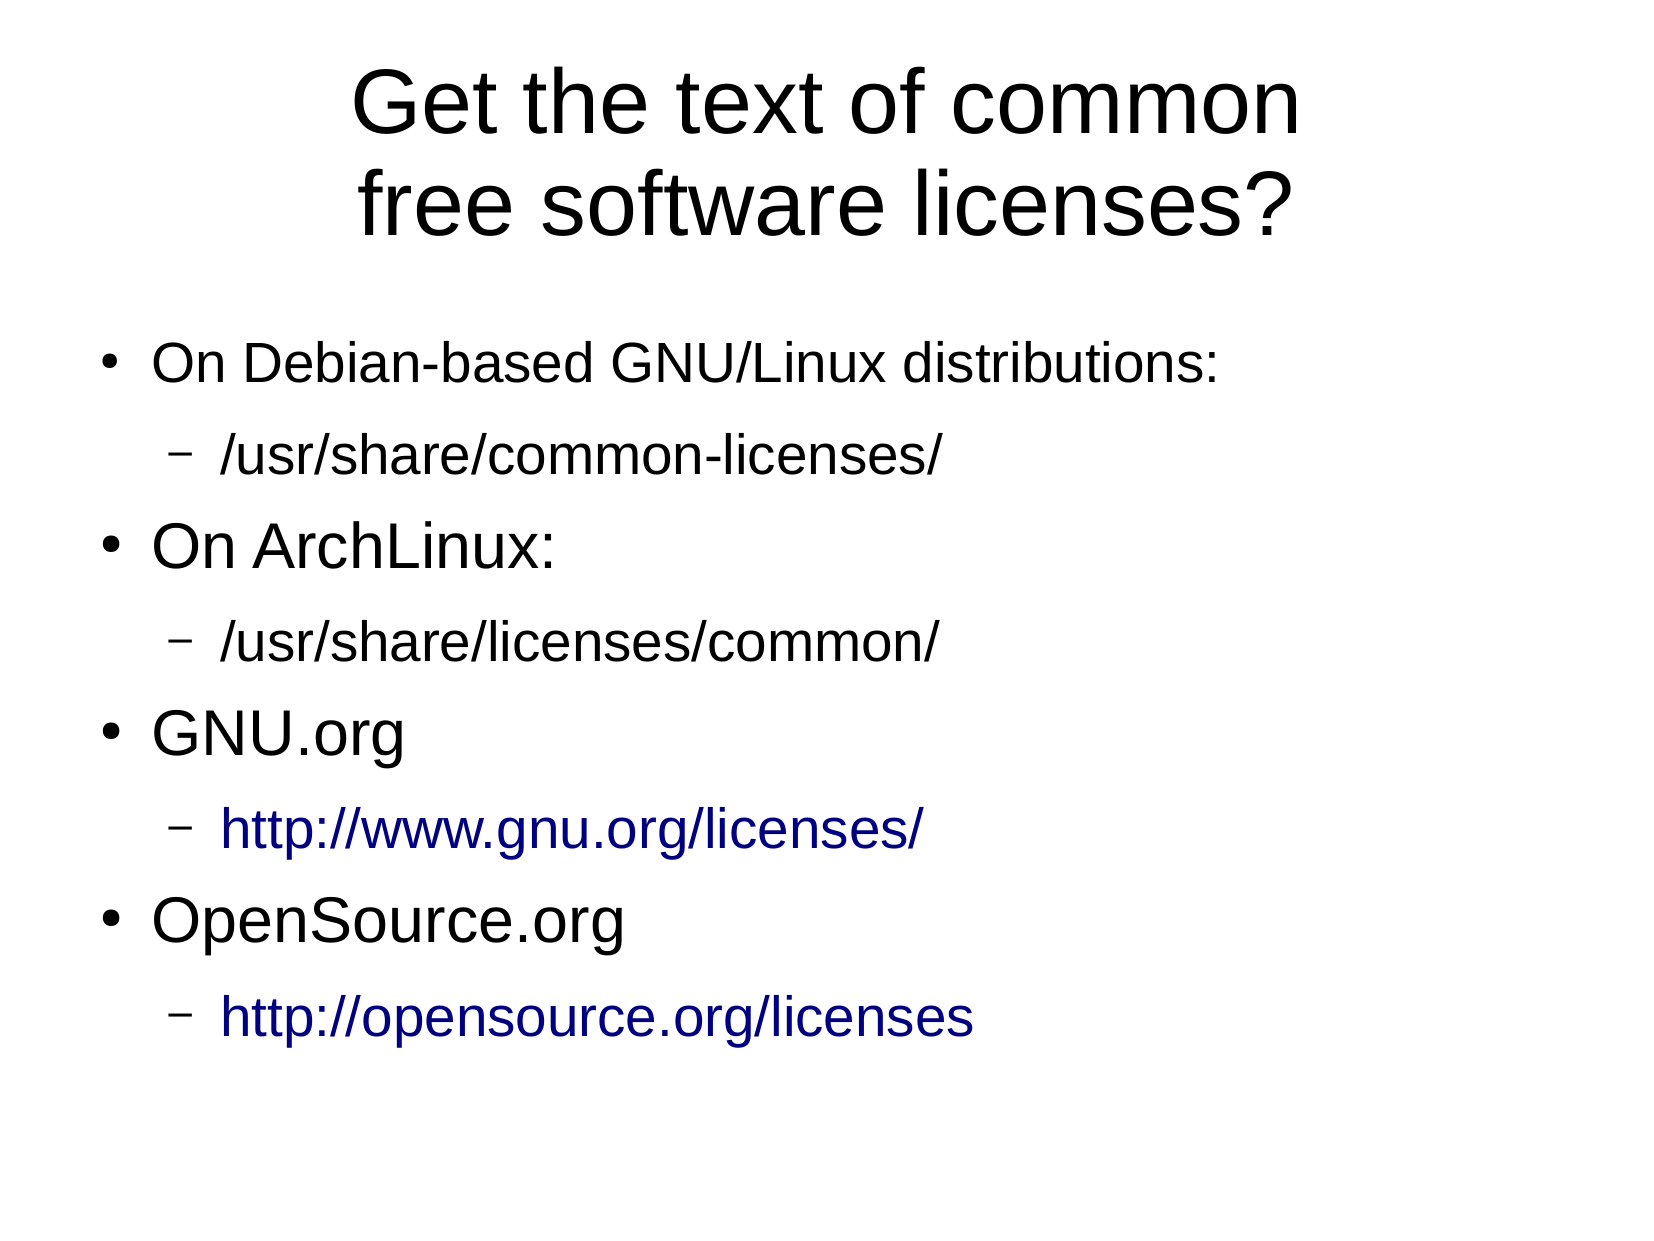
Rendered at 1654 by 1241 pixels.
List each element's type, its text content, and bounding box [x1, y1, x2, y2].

title Get the text of common free software licenses? [82, 49, 1571, 257]
list On Debian-based GNU/Linux distributions: /usr/share/common-licenses/ On ArchLinux: /usr/share/licenses/common/ GNU.org http://www.gnu.org/licenses/ OpenSource.org http://opensource.org/licenses [82, 331, 1571, 1051]
